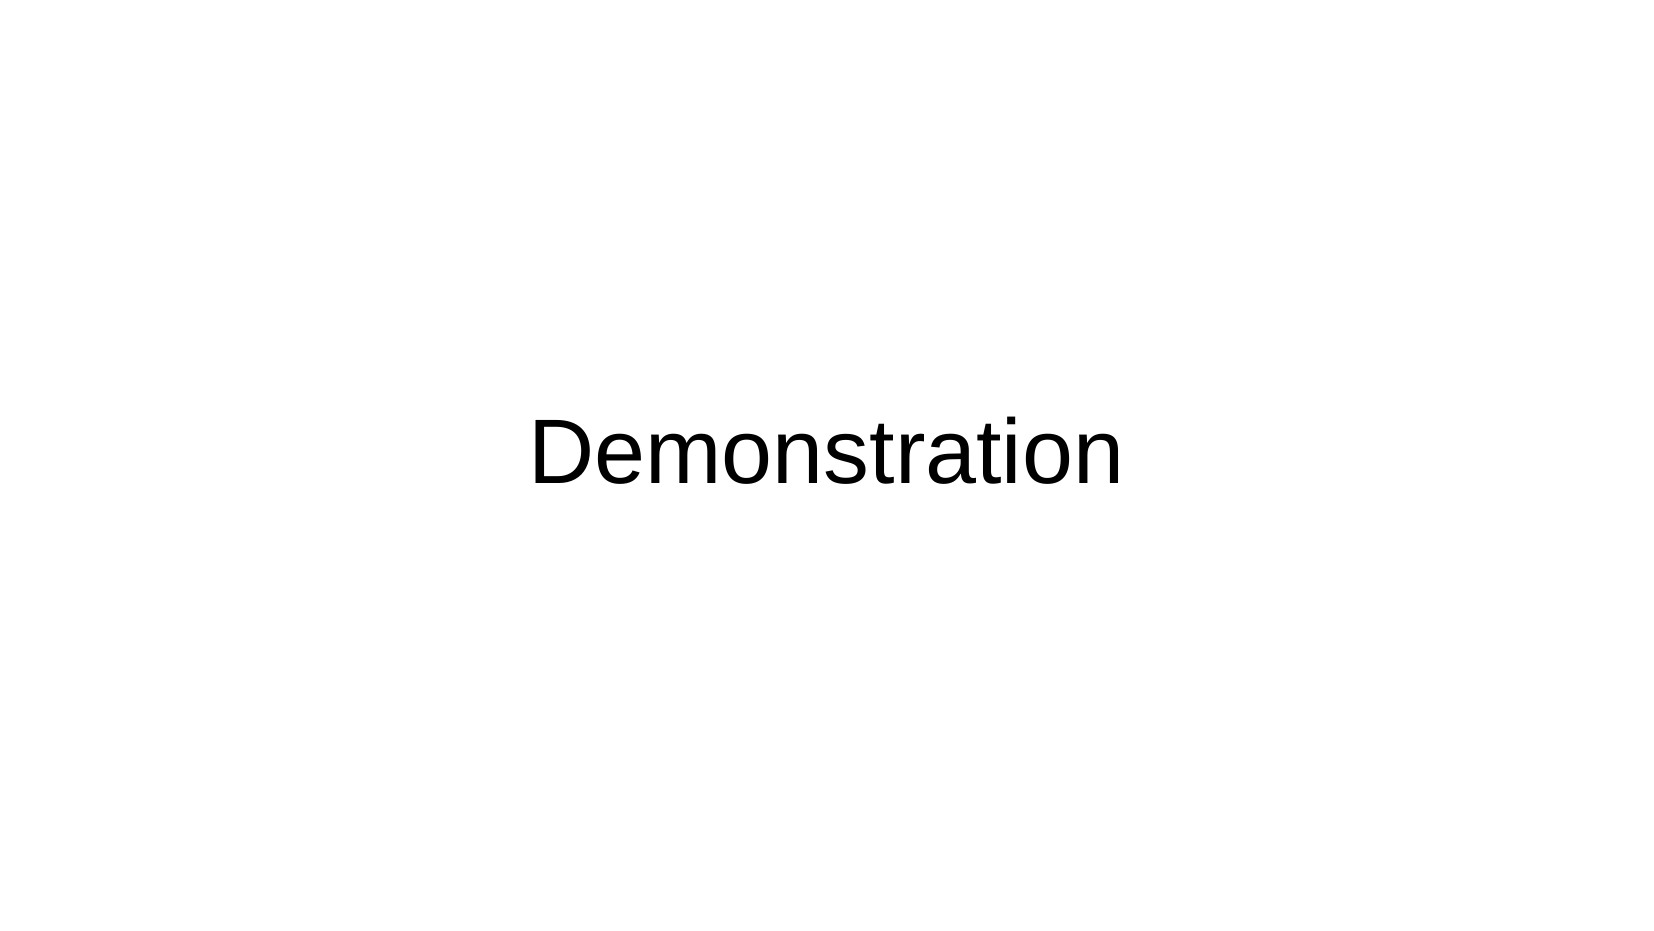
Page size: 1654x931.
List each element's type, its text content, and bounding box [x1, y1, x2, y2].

title Demonstration [82, 373, 1571, 529]
